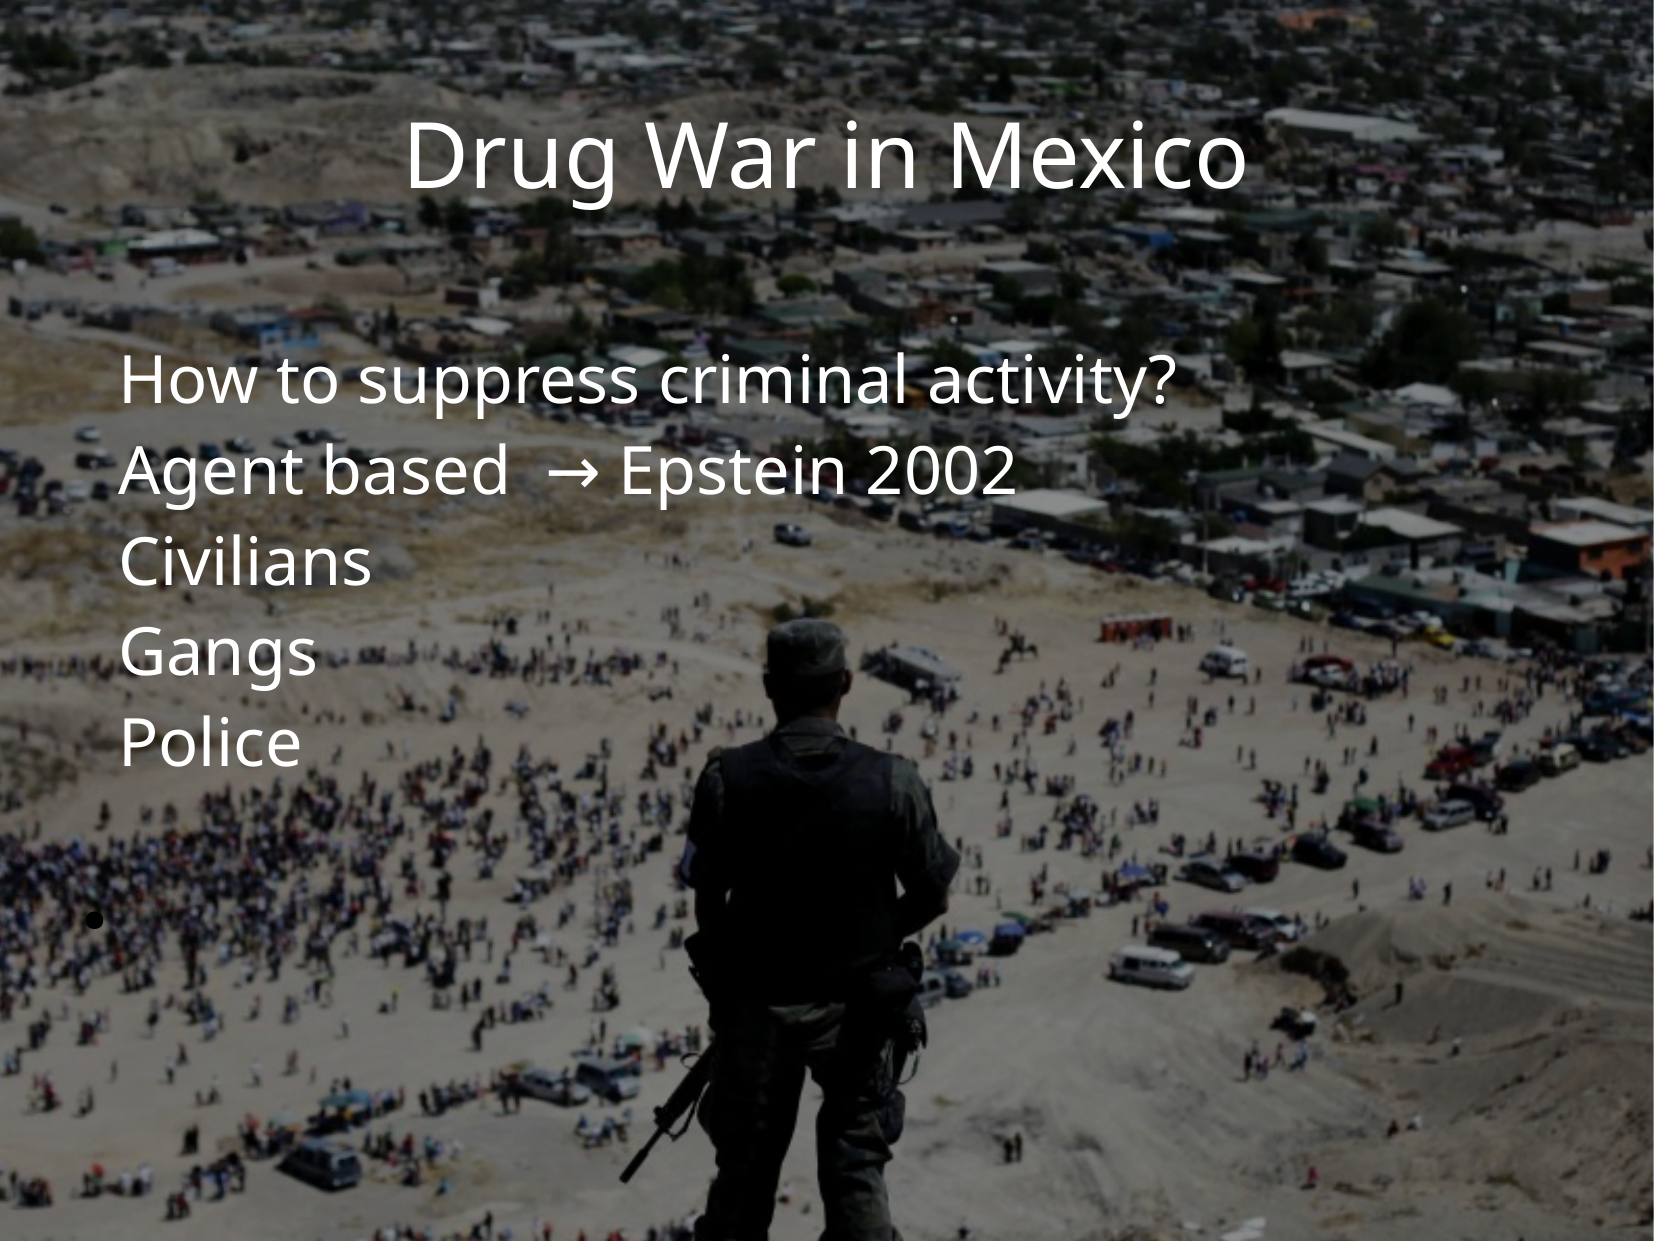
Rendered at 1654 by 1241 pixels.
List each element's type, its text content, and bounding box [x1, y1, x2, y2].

picture [0, 0, 1654, 1241]
subtitle How to suppress criminal activity? Agent based → Epstein 2002 Civilians Gangs Police [82, 290, 1571, 1010]
title Drug War in Mexico [82, 49, 1571, 257]
